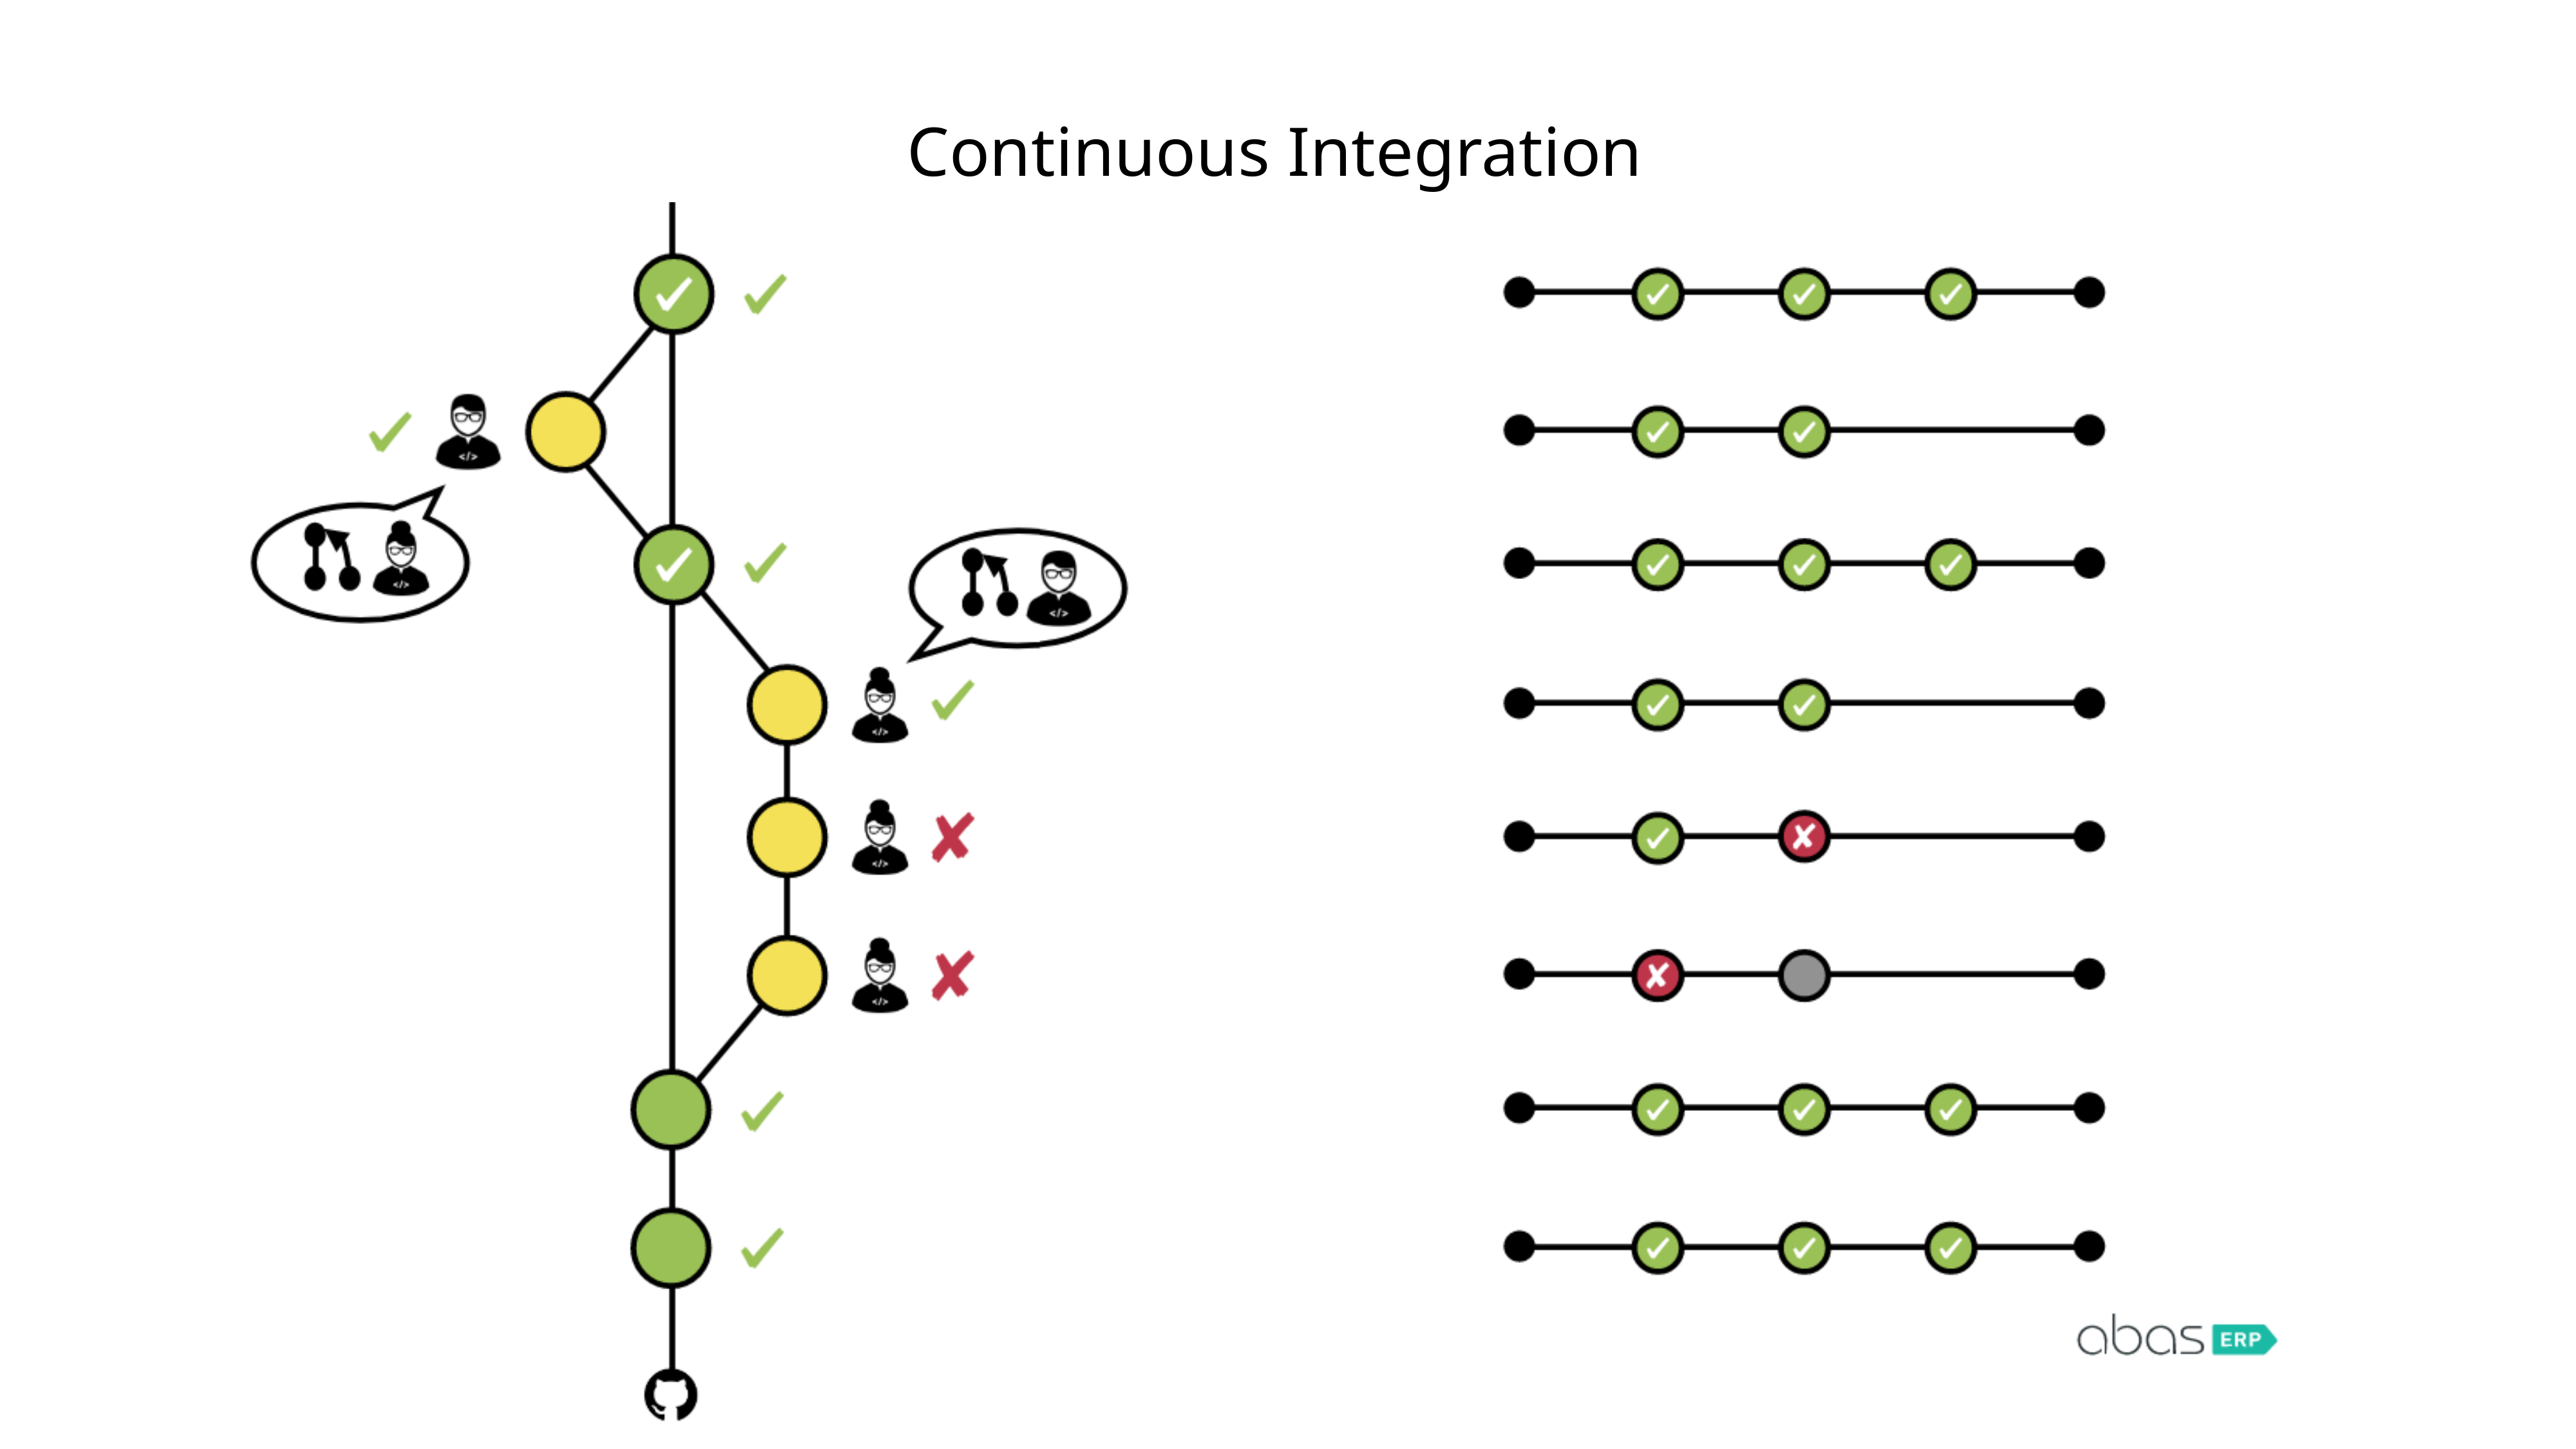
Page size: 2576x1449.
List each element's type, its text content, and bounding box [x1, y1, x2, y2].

title Continuous Integration [116, 28, 2435, 271]
picture [240, 271, 2280, 1423]
